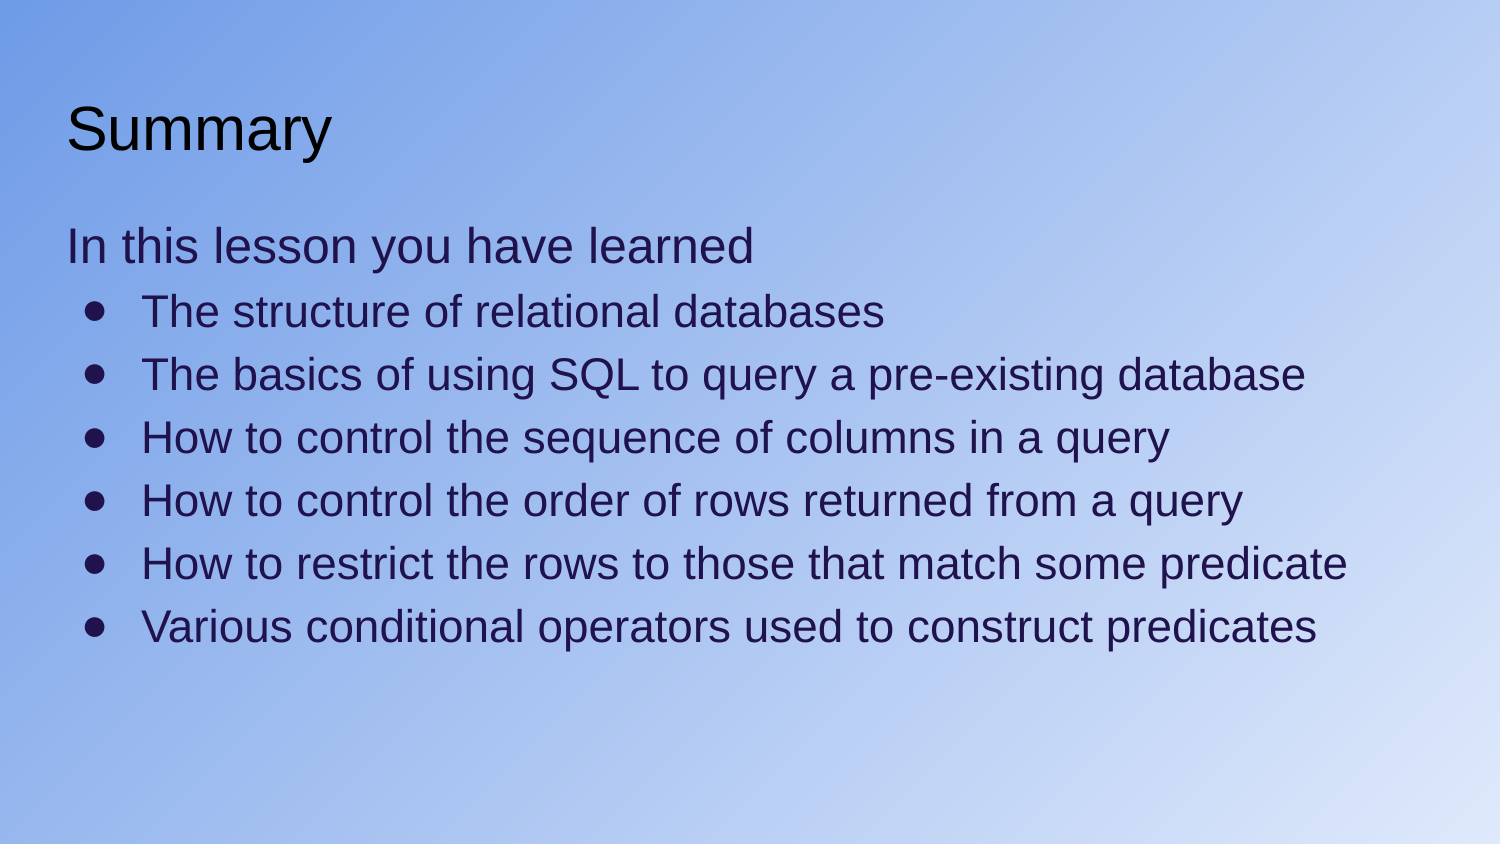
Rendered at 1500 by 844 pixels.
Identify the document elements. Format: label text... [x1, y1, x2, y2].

title Summary [51, 72, 1449, 167]
list In this lesson you have learned The structure of relational databases The basics of using SQL to query a pre-existing database How to control the sequence of columns in a query How to control the order of rows returned from a query How to restrict the rows to those that match some predicate Various conditional operators used to construct predicates [51, 189, 1449, 750]
